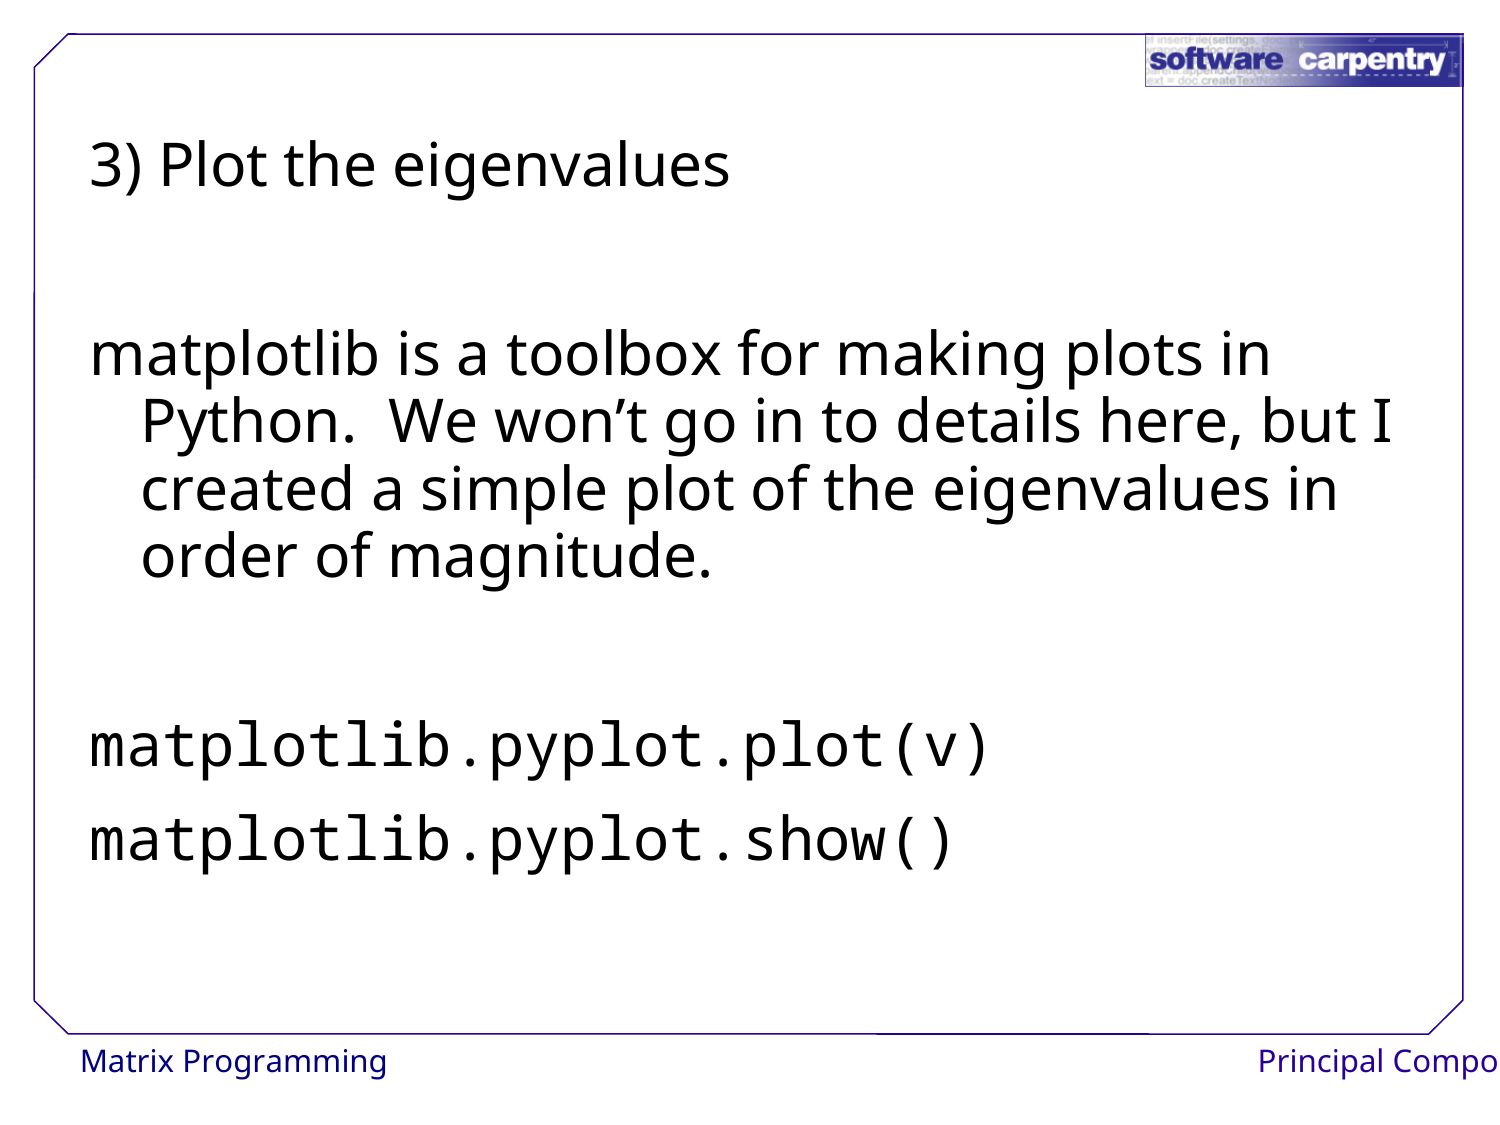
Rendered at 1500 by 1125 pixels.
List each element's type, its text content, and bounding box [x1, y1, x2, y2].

picture [1145, 33, 1464, 87]
list 3) Plot the eigenvalues matplotlib is a toolbox for making plots in Python. We won’t go in to details here, but I created a simple plot of the eigenvalues in order of magnitude. matplotlib.pyplot.plot(v) matplotlib.pyplot.show() [75, 125, 1426, 1006]
